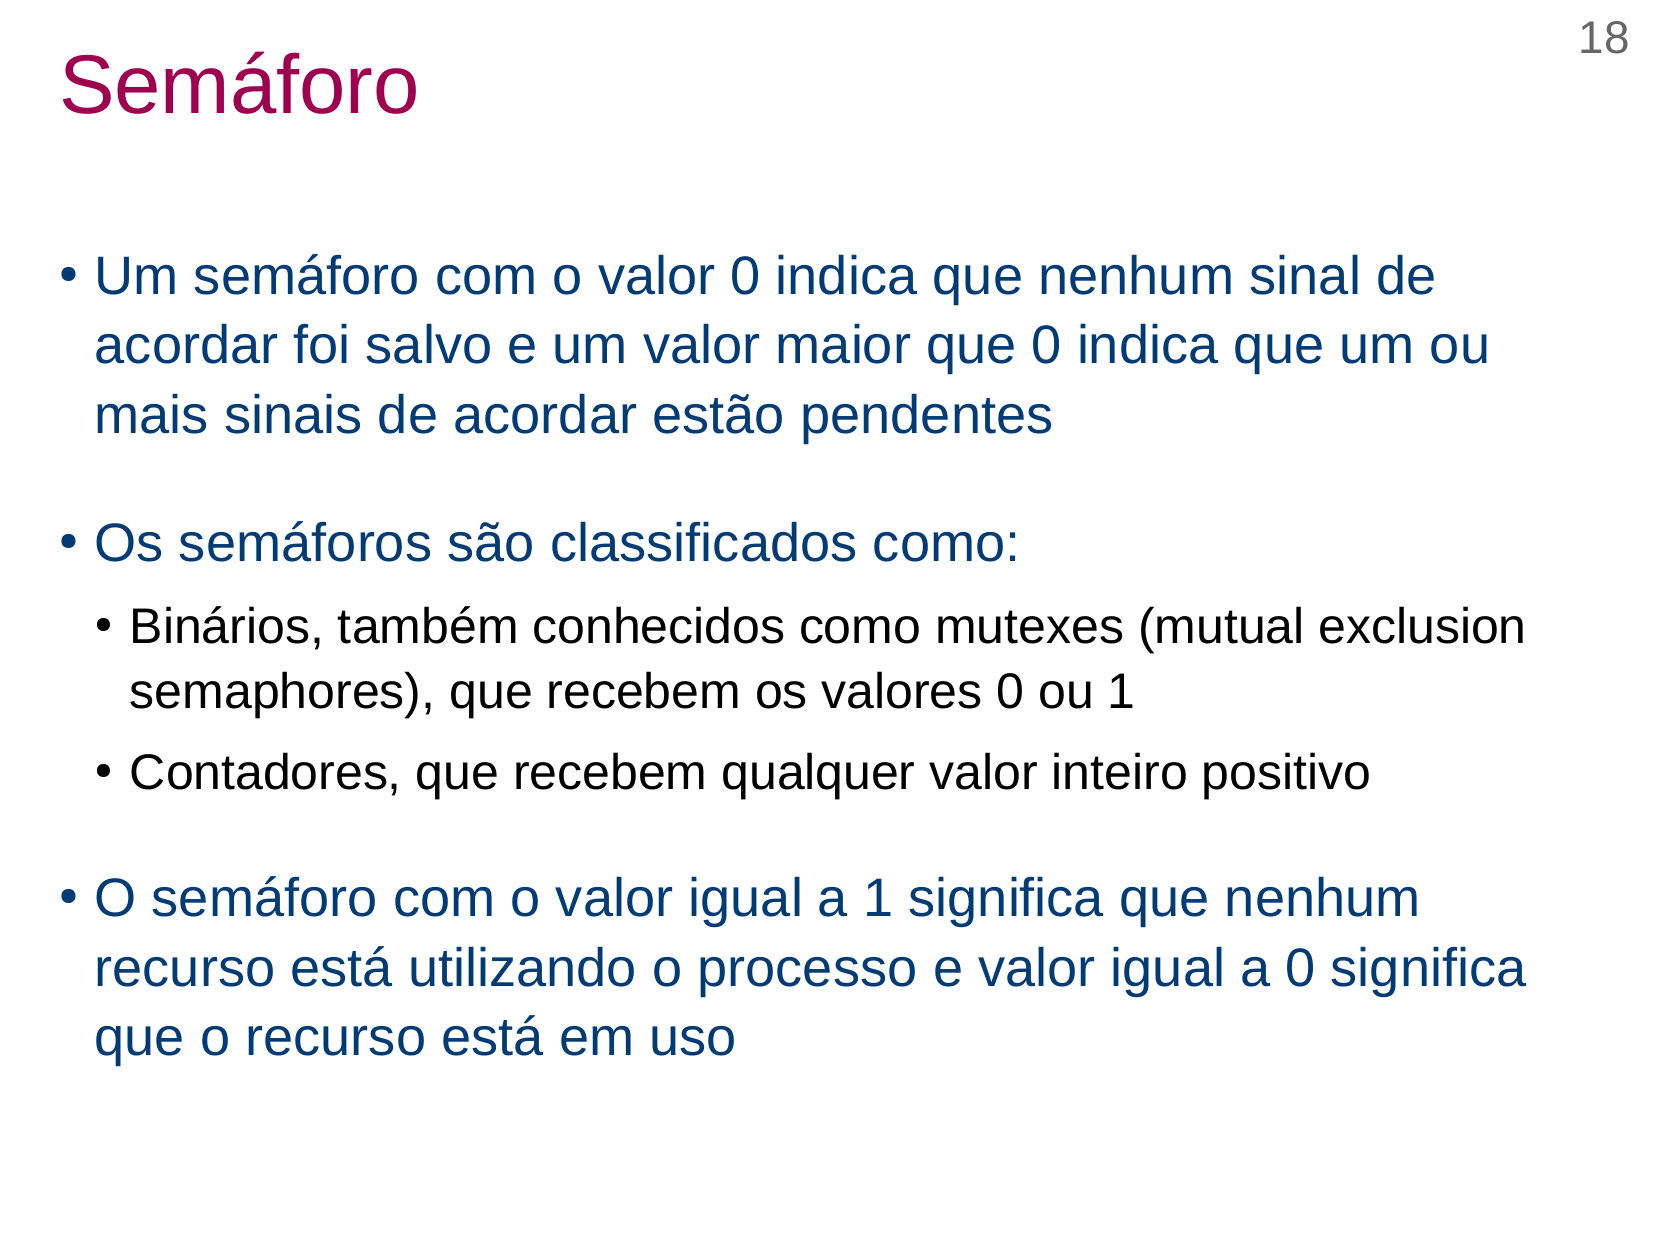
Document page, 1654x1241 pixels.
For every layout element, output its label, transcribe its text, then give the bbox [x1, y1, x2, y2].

list Um semáforo com o valor 0 indica que nenhum sinal de acordar foi salvo e um valor maior que 0 indica que um ou mais sinais de acordar estão pendentes Os semáforos são classificados como: Binários, também conhecidos como mutexes (mutual exclusion semaphores), que recebem os valores 0 ou 1 Contadores, que recebem qualquer valor inteiro positivo O semáforo com o valor igual a 1 significa que nenhum recurso está utilizando o processo e valor igual a 0 significa que o recurso está em uso [59, 236, 1595, 1211]
title Semáforo [59, 29, 1595, 148]
